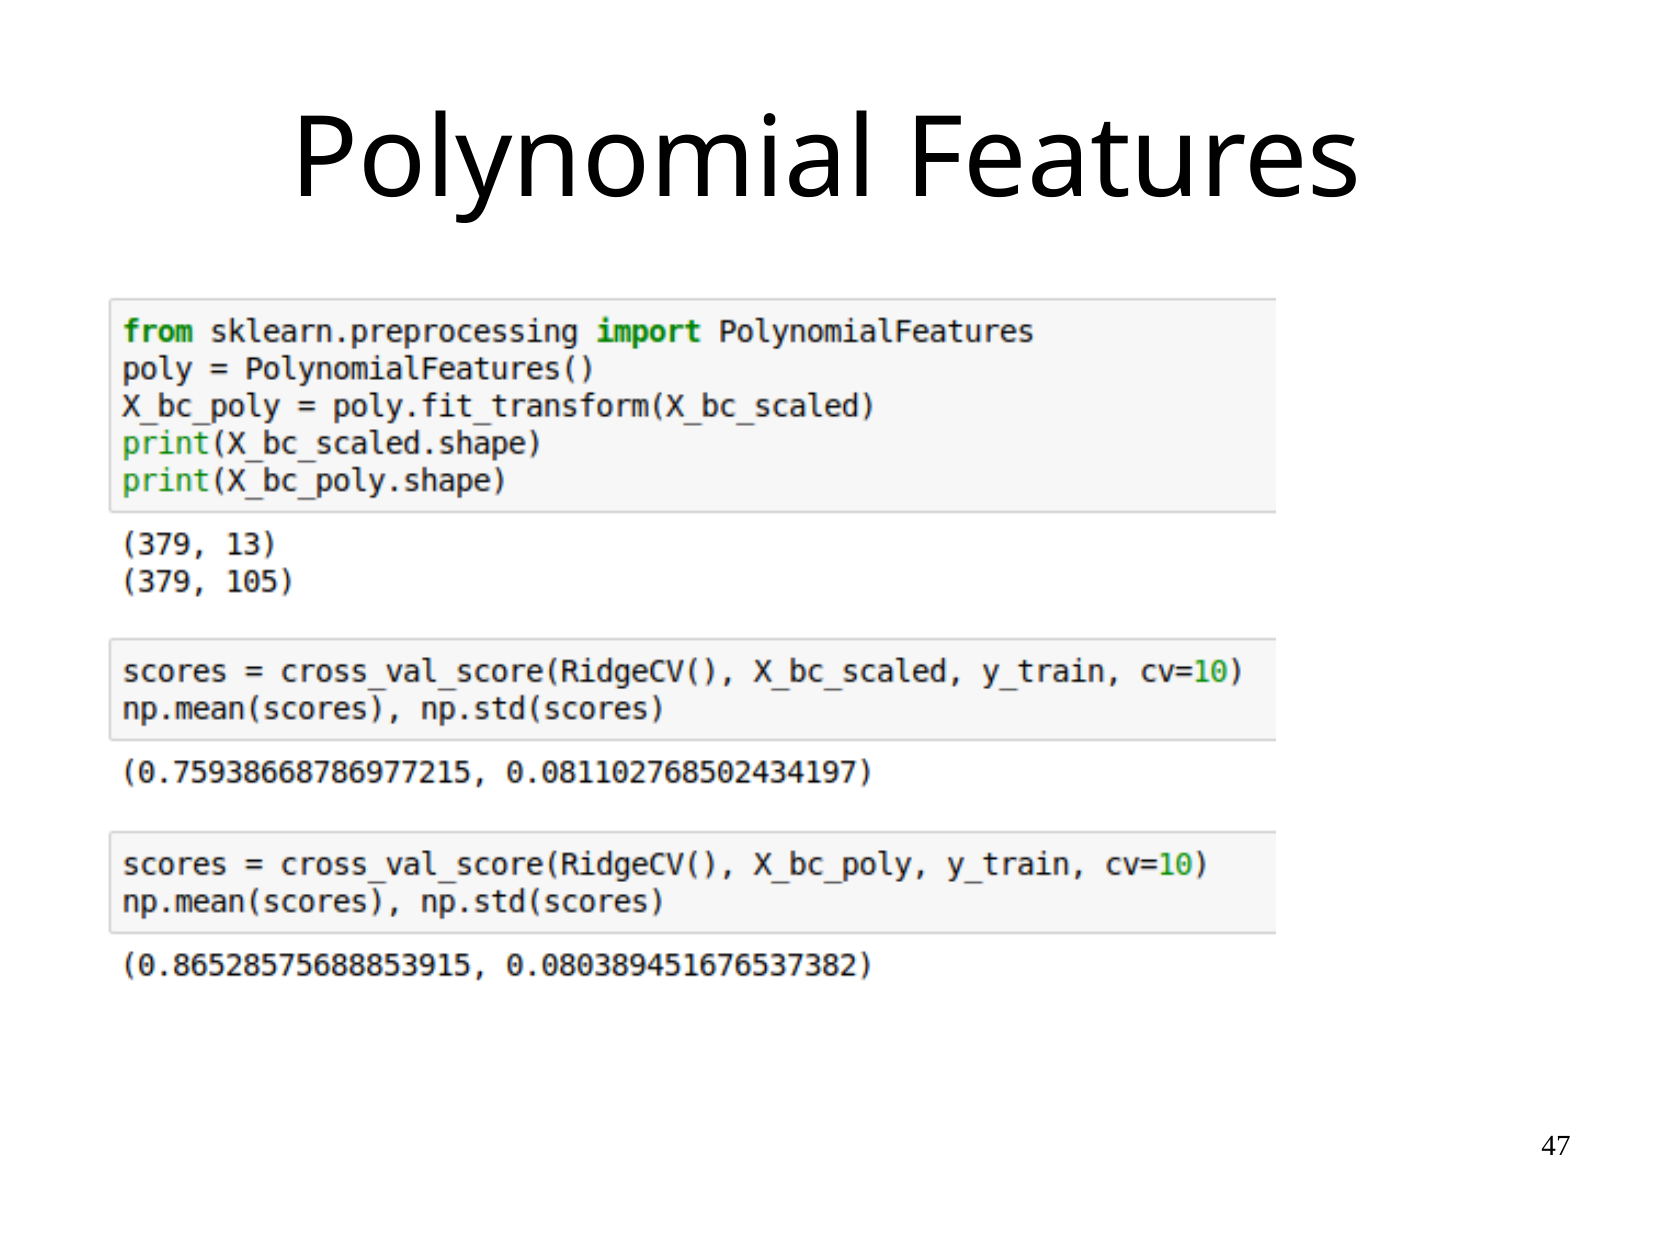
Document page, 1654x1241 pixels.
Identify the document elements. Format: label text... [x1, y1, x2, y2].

title Polynomial Features [82, 49, 1571, 257]
picture [105, 290, 1276, 996]
